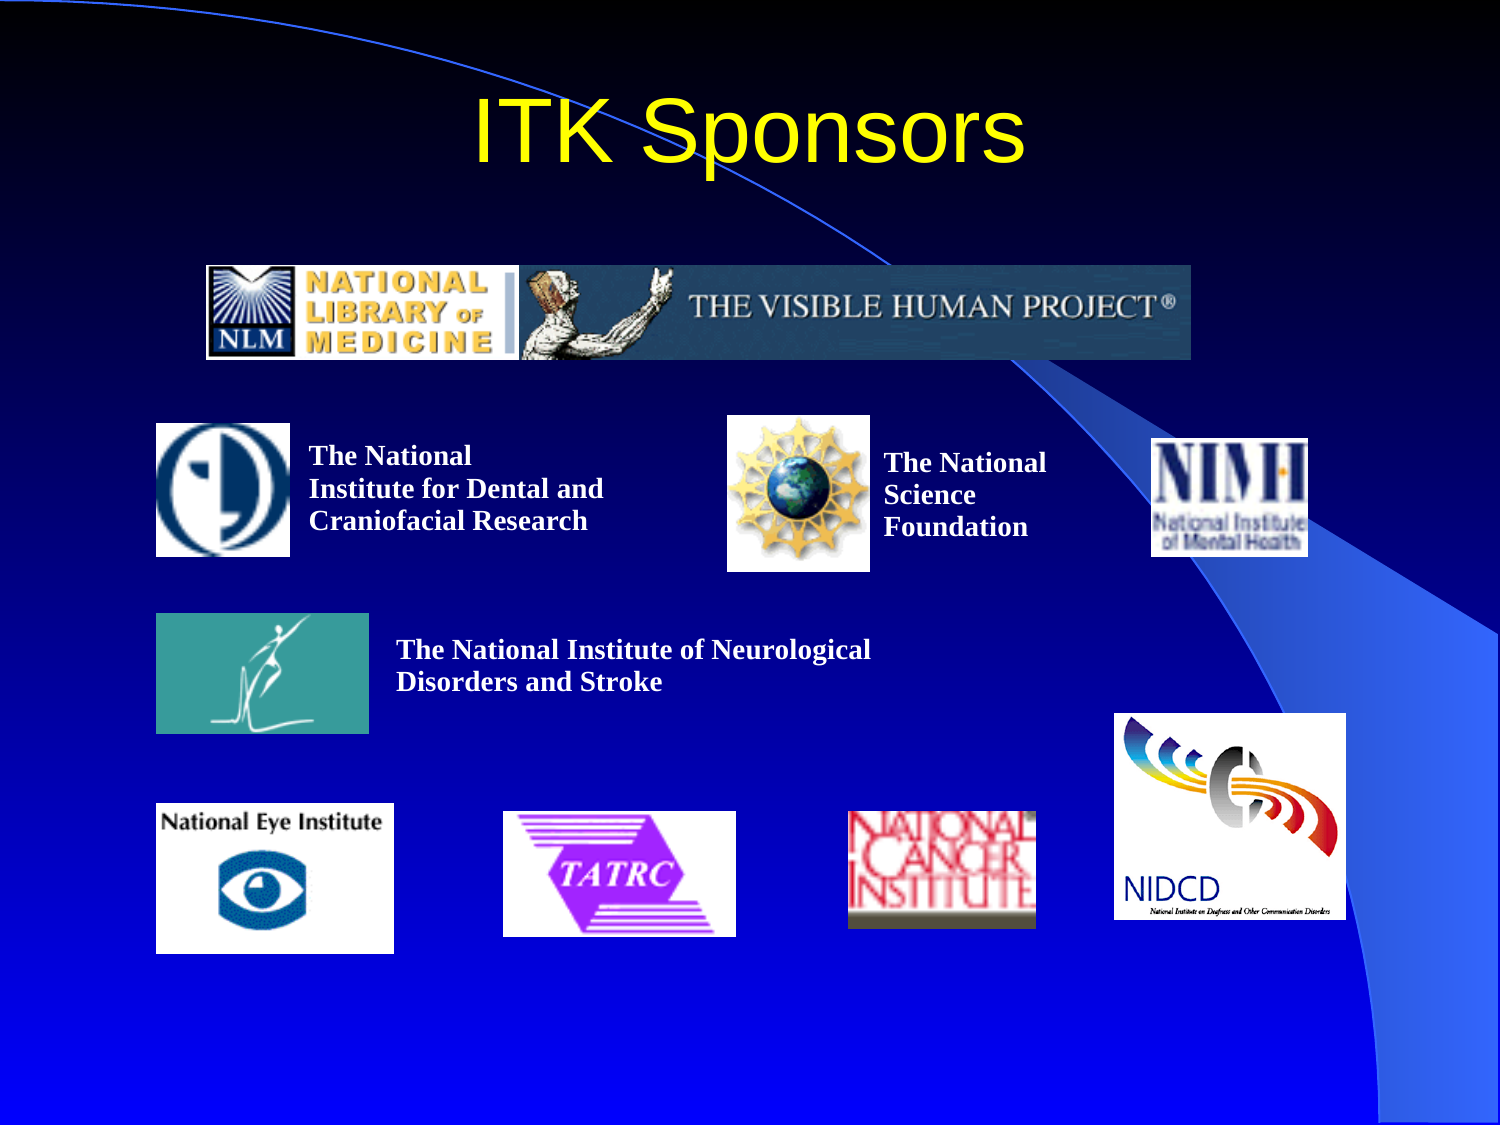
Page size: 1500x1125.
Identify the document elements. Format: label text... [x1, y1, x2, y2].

picture [1114, 713, 1346, 920]
picture [1151, 438, 1308, 558]
text_box The National Institute for Dental and Craniofacial Research [294, 432, 720, 545]
picture [156, 613, 369, 734]
picture [156, 803, 394, 954]
text_box The National Institute of Neurological Disorders and Stroke [381, 625, 982, 706]
picture [848, 811, 1036, 929]
text_box The National Science Foundation [868, 438, 1151, 551]
picture [206, 265, 1191, 360]
picture [503, 811, 736, 937]
picture [156, 423, 290, 557]
title ITK Sponsors [112, 17, 1388, 245]
picture [727, 415, 870, 572]
